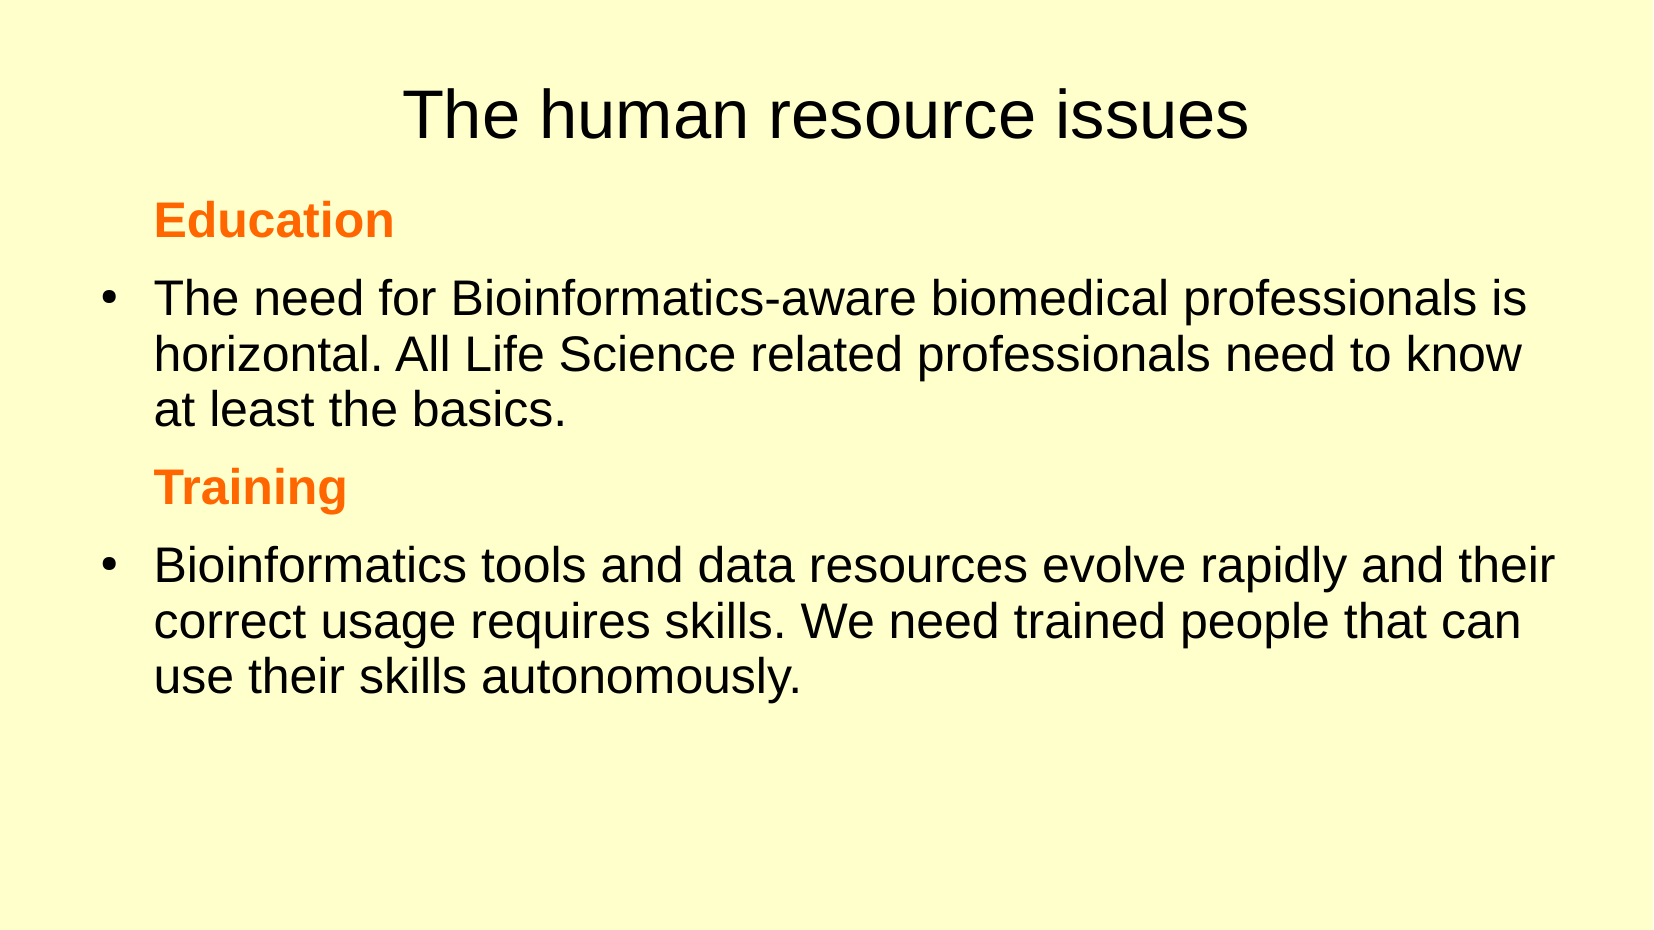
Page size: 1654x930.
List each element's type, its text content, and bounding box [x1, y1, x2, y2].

list Education The need for Bioinformatics-aware biomedical professionals is horizontal. All Life Science related professionals need to know at least the basics. Training Bioinformatics tools and data resources evolve rapidly and their correct usage requires skills. We need trained people that can use their skills autonomously. [82, 192, 1571, 867]
title The human resource issues [82, 36, 1571, 192]
